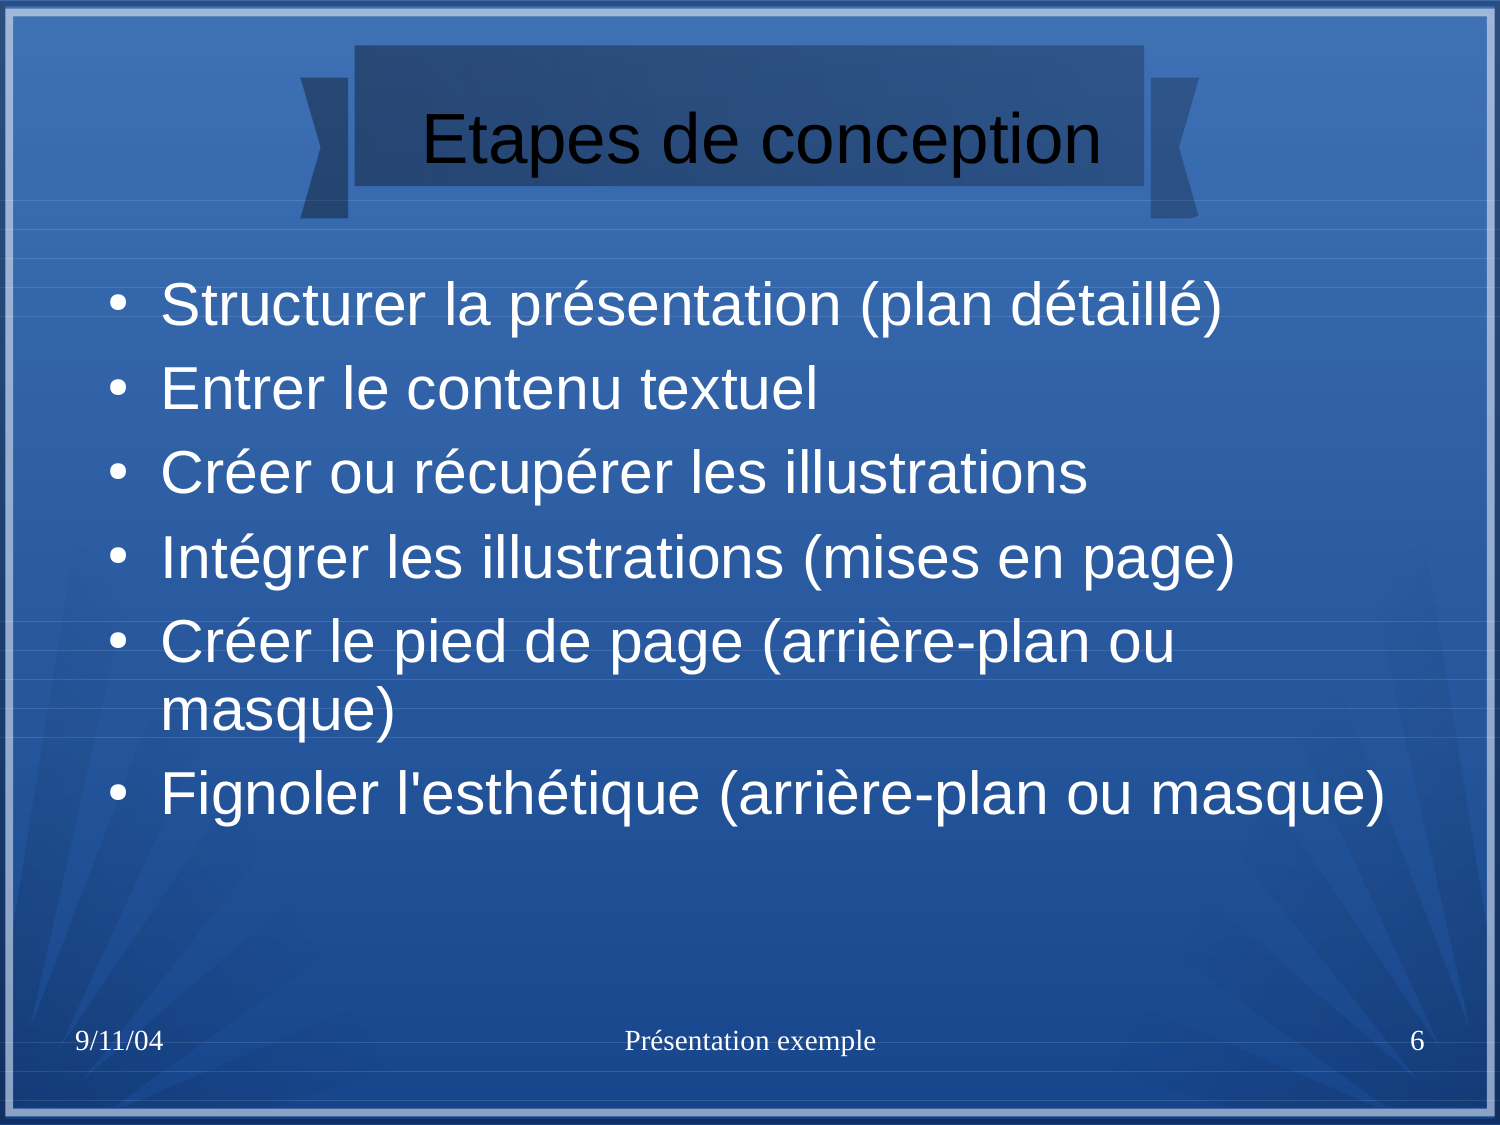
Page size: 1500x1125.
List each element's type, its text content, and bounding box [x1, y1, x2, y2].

title Etapes de conception [75, 45, 1426, 233]
list Structurer la présentation (plan détaillé) Entrer le contenu textuel Créer ou récupérer les illustrations Intégrer les illustrations (mises en page) Créer le pied de page (arrière-plan ou masque) Fignoler l'esthétique (arrière-plan ou masque) [75, 262, 1426, 1006]
